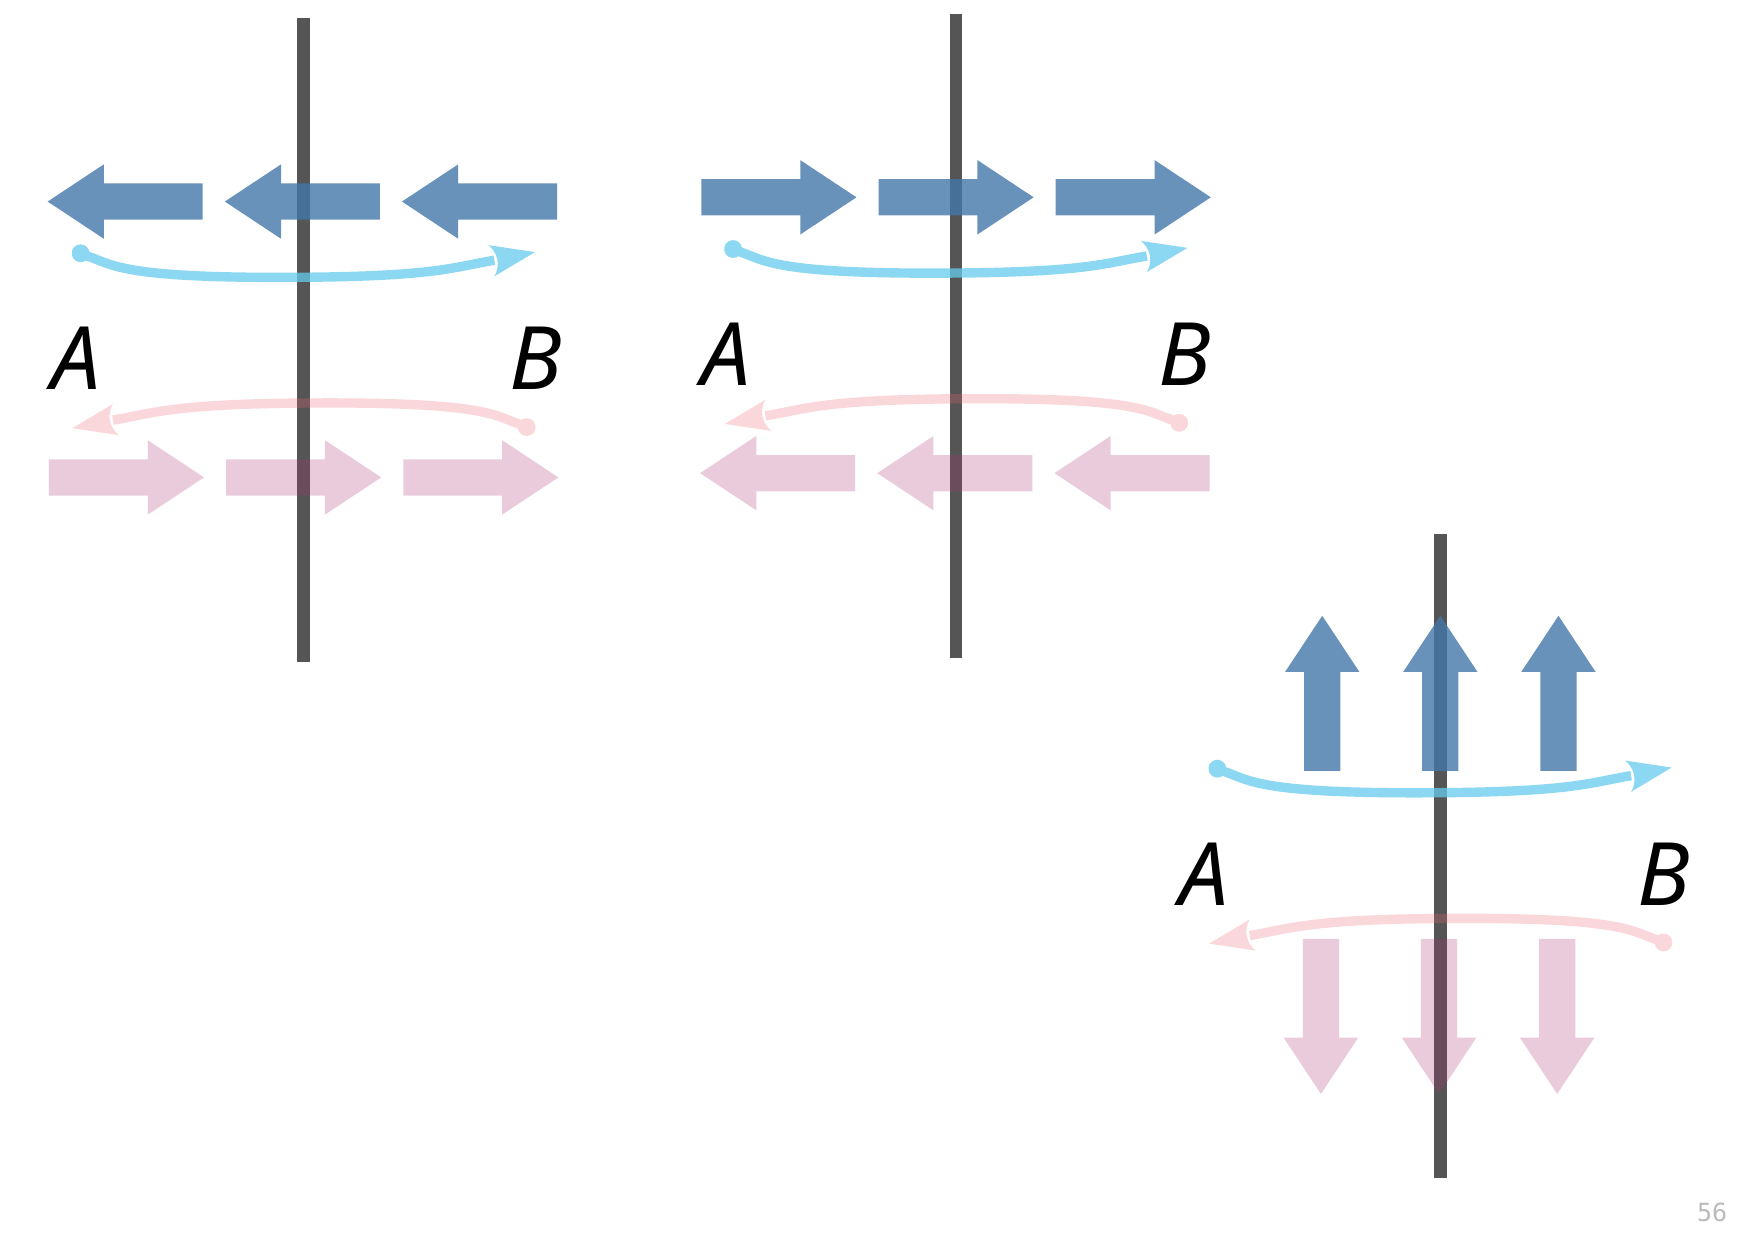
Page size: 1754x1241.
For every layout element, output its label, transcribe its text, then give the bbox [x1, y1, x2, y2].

text_box [877, 435, 1033, 511]
text_box A [686, 284, 780, 388]
text_box [1285, 615, 1360, 771]
text_box B [1622, 804, 1706, 907]
text_box [226, 440, 382, 515]
text_box [700, 435, 856, 511]
text_box [1521, 615, 1596, 771]
text_box [48, 440, 205, 515]
text_box [1283, 938, 1359, 1094]
text_box [1055, 160, 1211, 235]
text_box B [494, 289, 578, 392]
text_box [1403, 615, 1478, 771]
text_box [1054, 435, 1210, 511]
text_box [701, 160, 857, 235]
text_box [878, 160, 1034, 235]
text_box B [1144, 284, 1228, 388]
text_box [1519, 938, 1595, 1094]
text_box [403, 440, 559, 515]
text_box A [1165, 804, 1258, 907]
text_box [224, 164, 380, 239]
text_box [1401, 938, 1477, 1094]
text_box [47, 164, 203, 239]
text_box A [37, 289, 130, 392]
text_box [401, 164, 558, 239]
